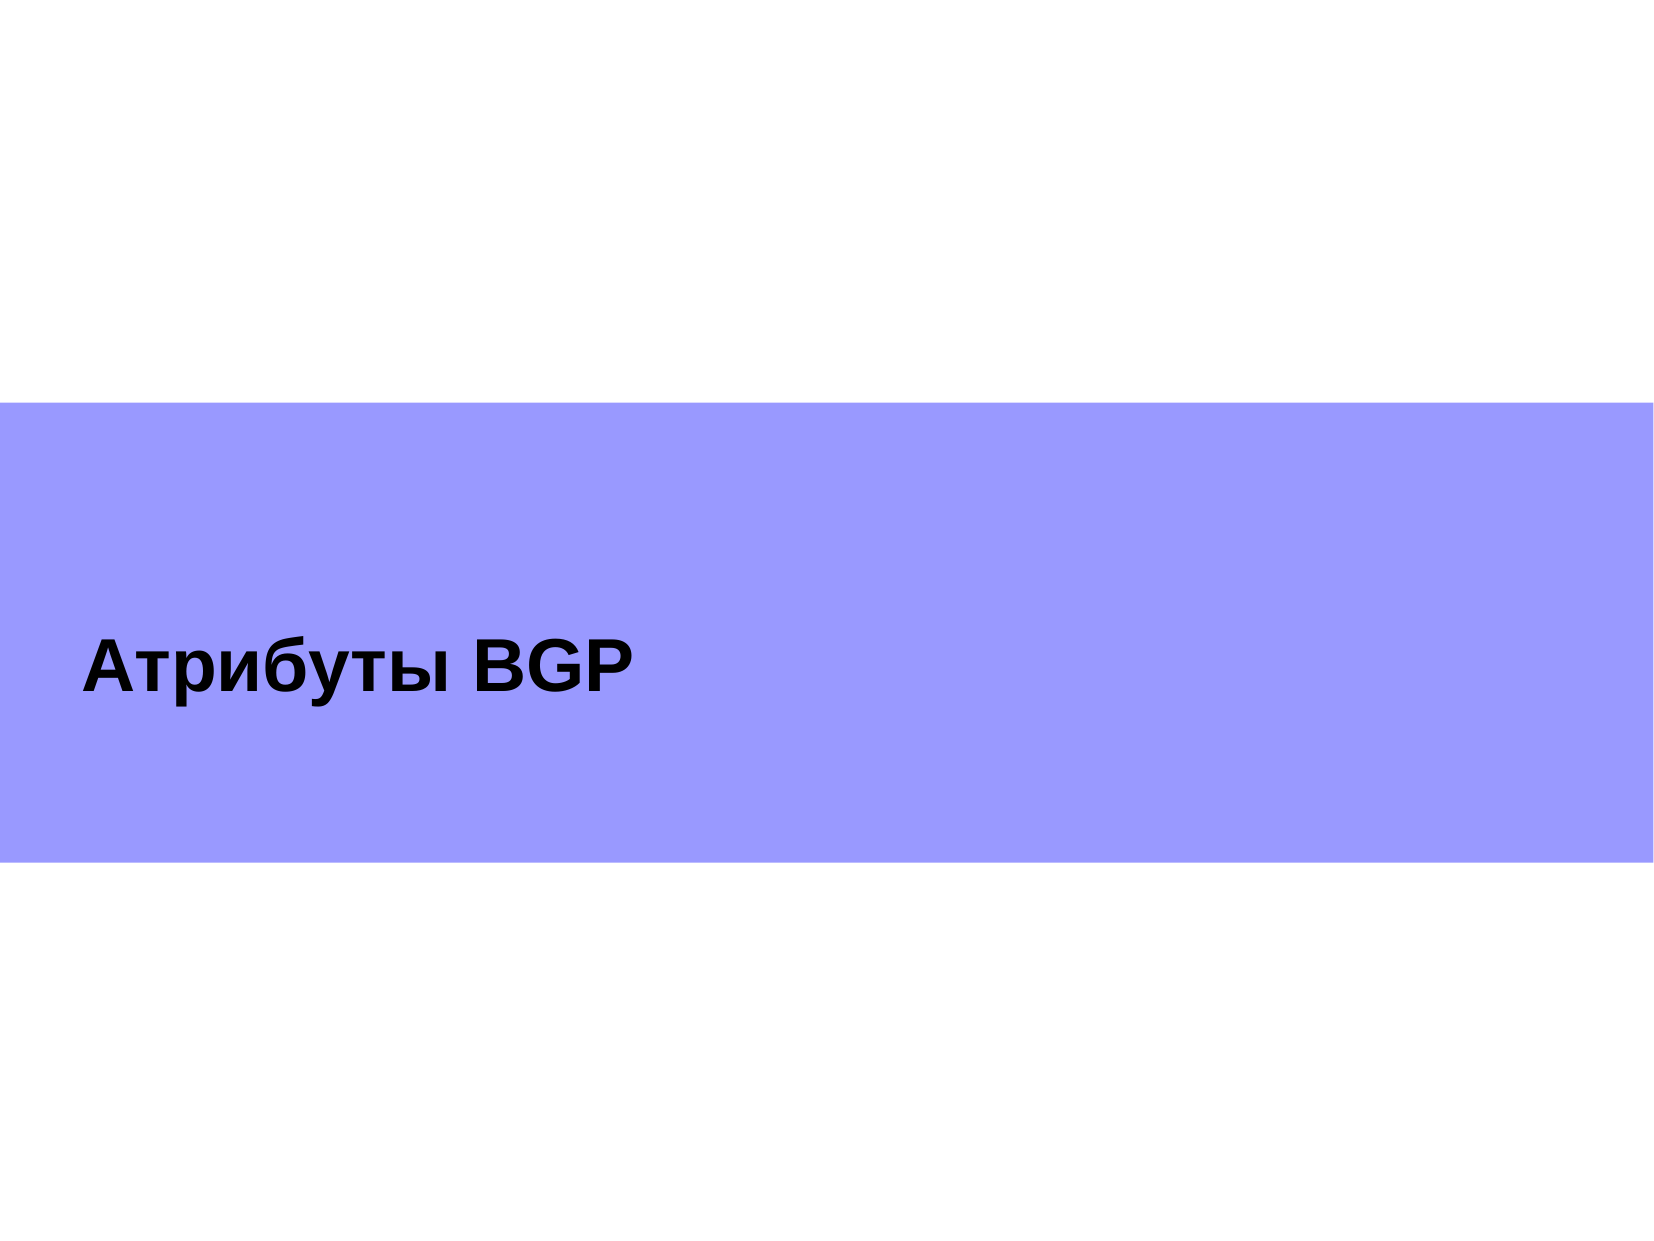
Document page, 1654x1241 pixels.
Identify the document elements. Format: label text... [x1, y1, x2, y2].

text_box Атрибуты BGP [67, 620, 1530, 772]
